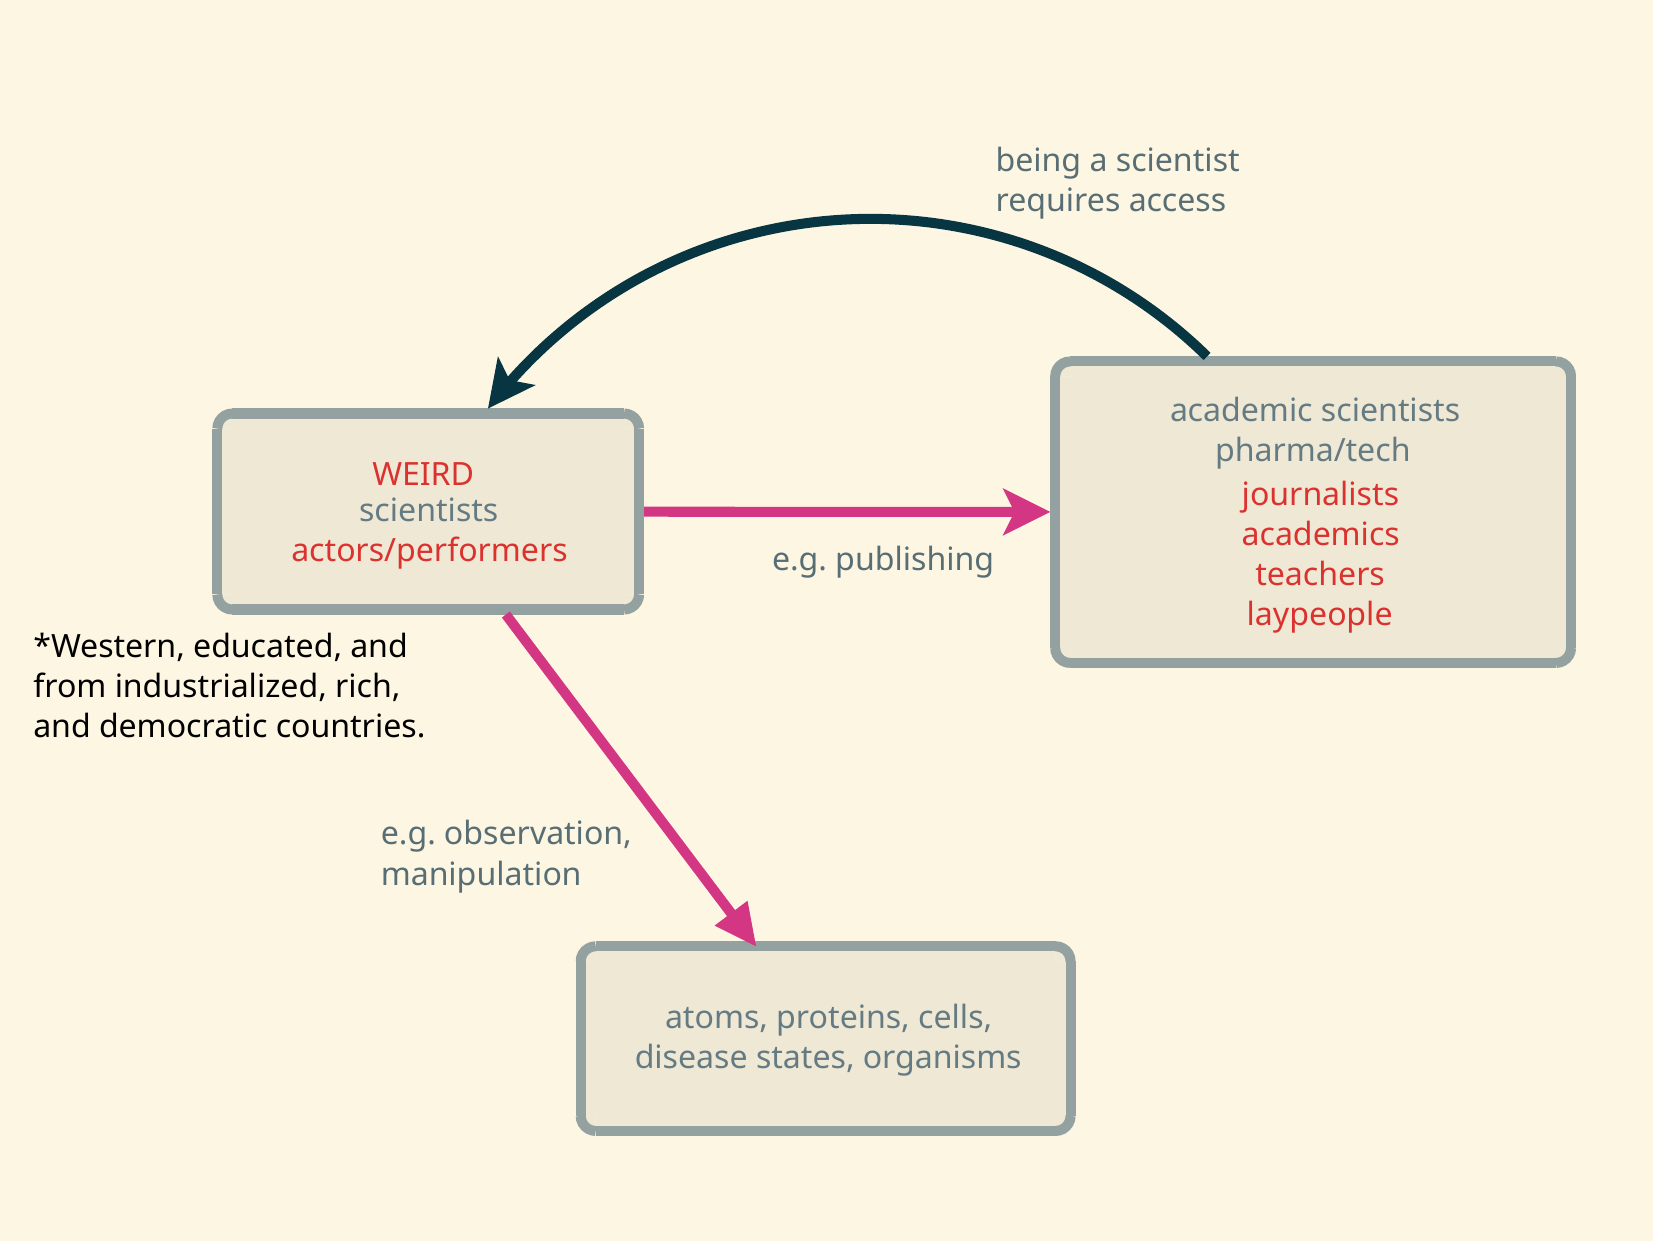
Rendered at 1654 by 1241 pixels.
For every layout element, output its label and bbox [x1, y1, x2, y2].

picture [0, 133, 1579, 1141]
